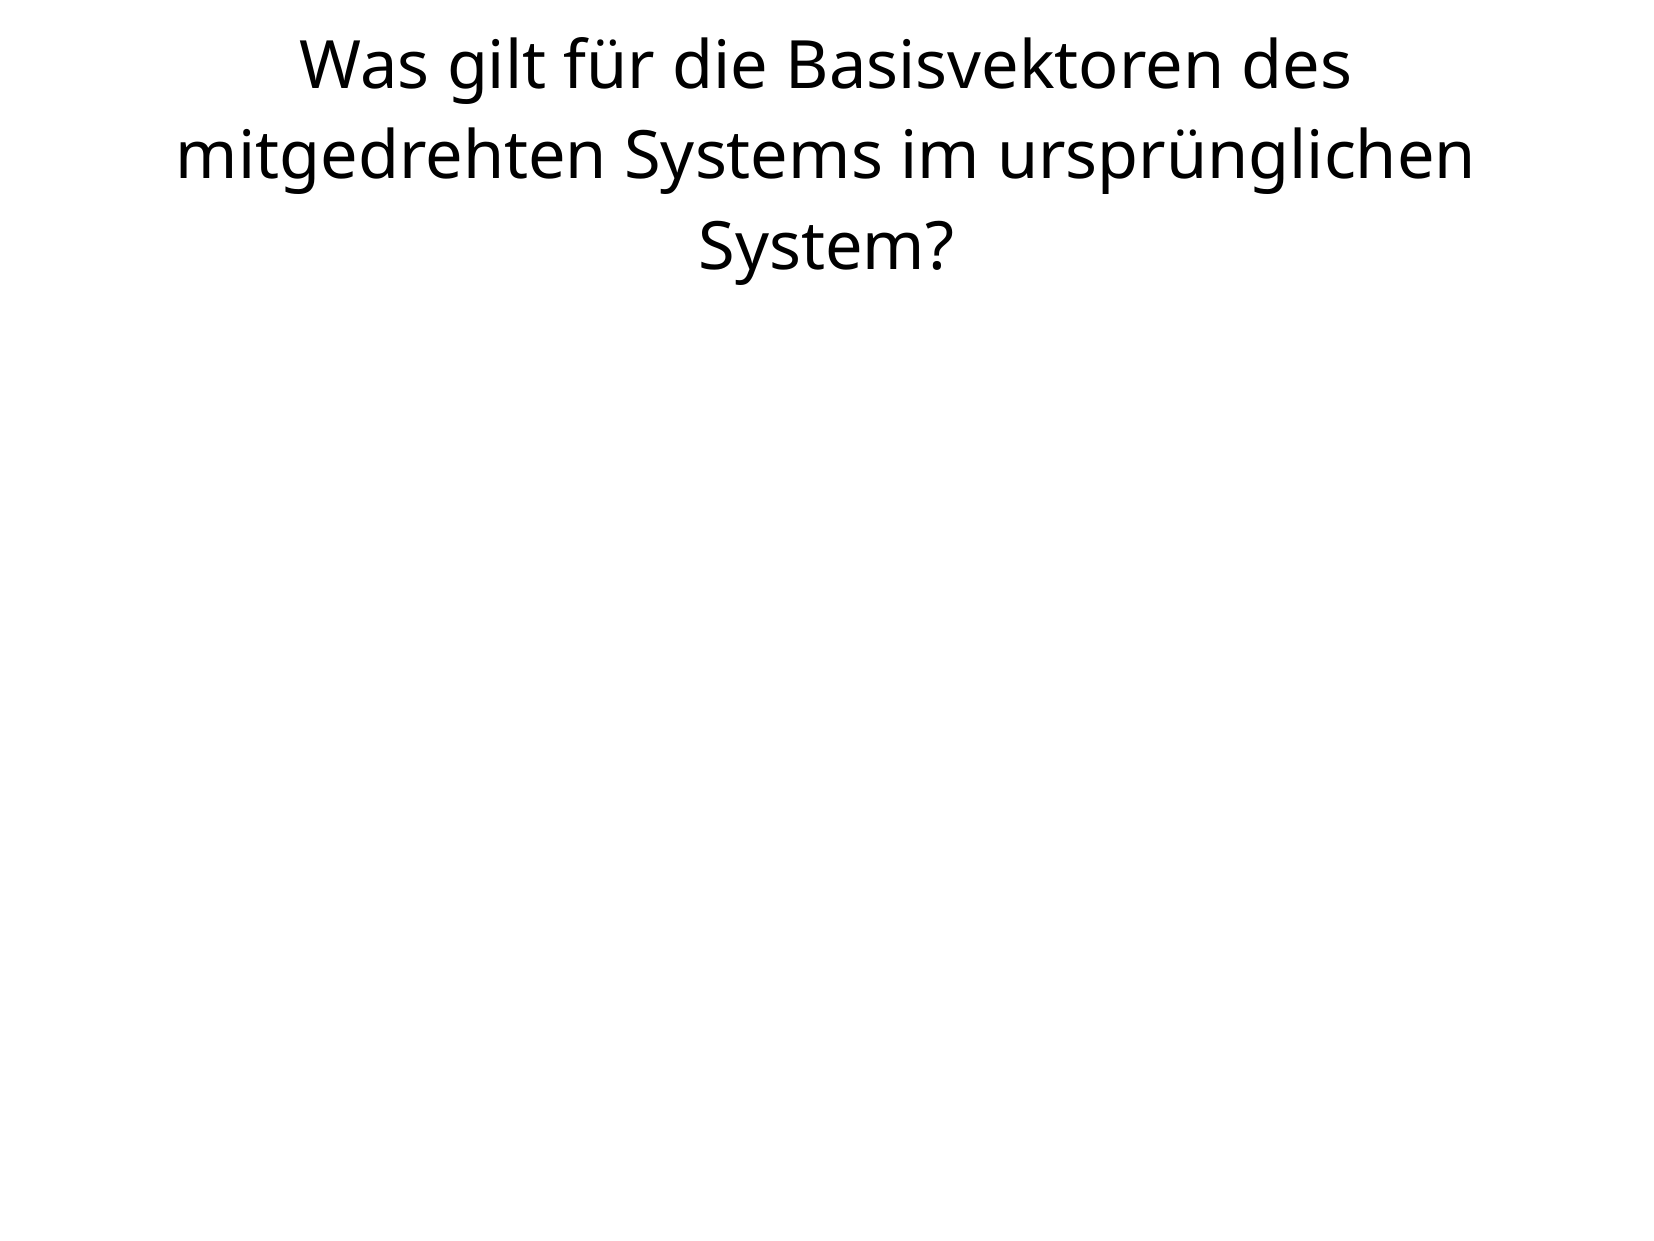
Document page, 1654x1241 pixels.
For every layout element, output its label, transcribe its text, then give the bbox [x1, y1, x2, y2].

title Was gilt für die Basisvektoren des mitgedrehten Systems im ursprünglichen System? [82, 49, 1571, 257]
